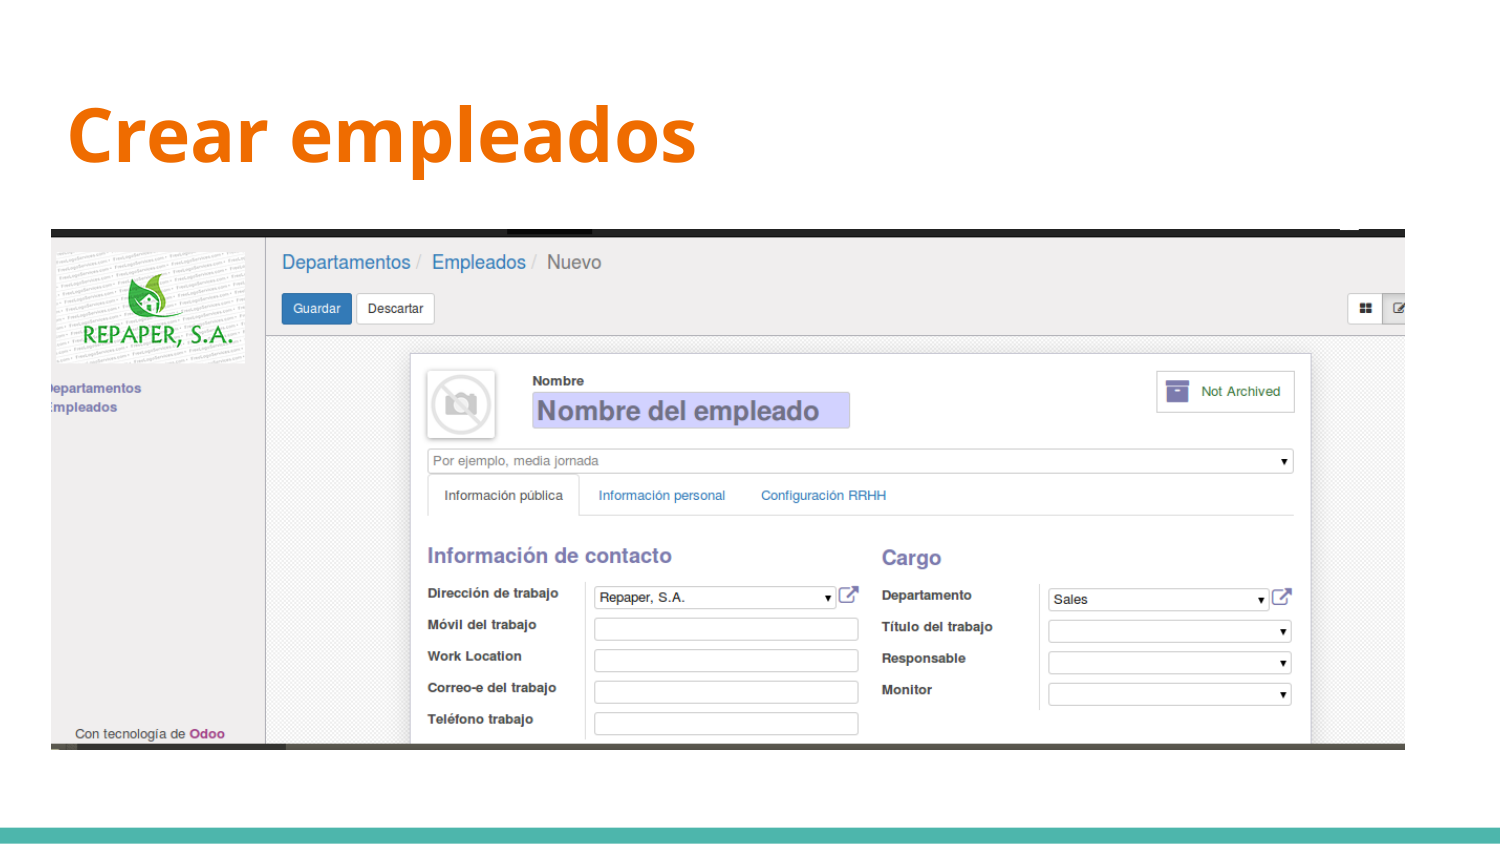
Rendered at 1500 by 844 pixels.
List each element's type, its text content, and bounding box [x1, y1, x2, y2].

title Crear empleados [51, 72, 1449, 189]
picture [51, 229, 1405, 750]
